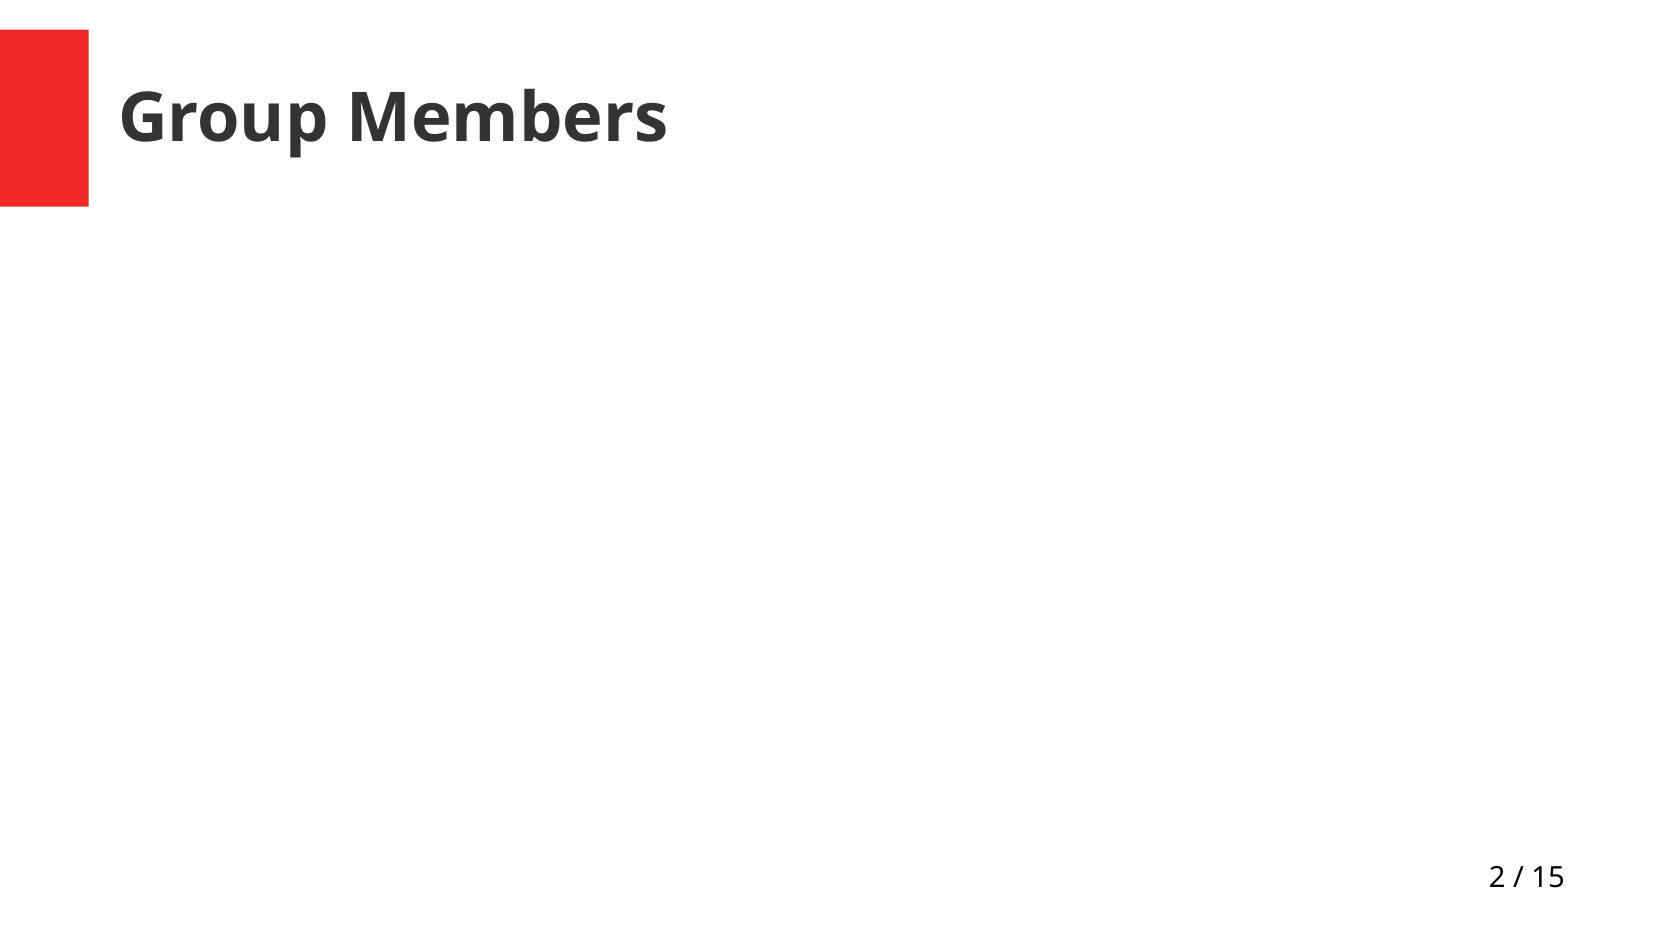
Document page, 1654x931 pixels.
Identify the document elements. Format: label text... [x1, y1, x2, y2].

title Group Members [118, 37, 1571, 193]
